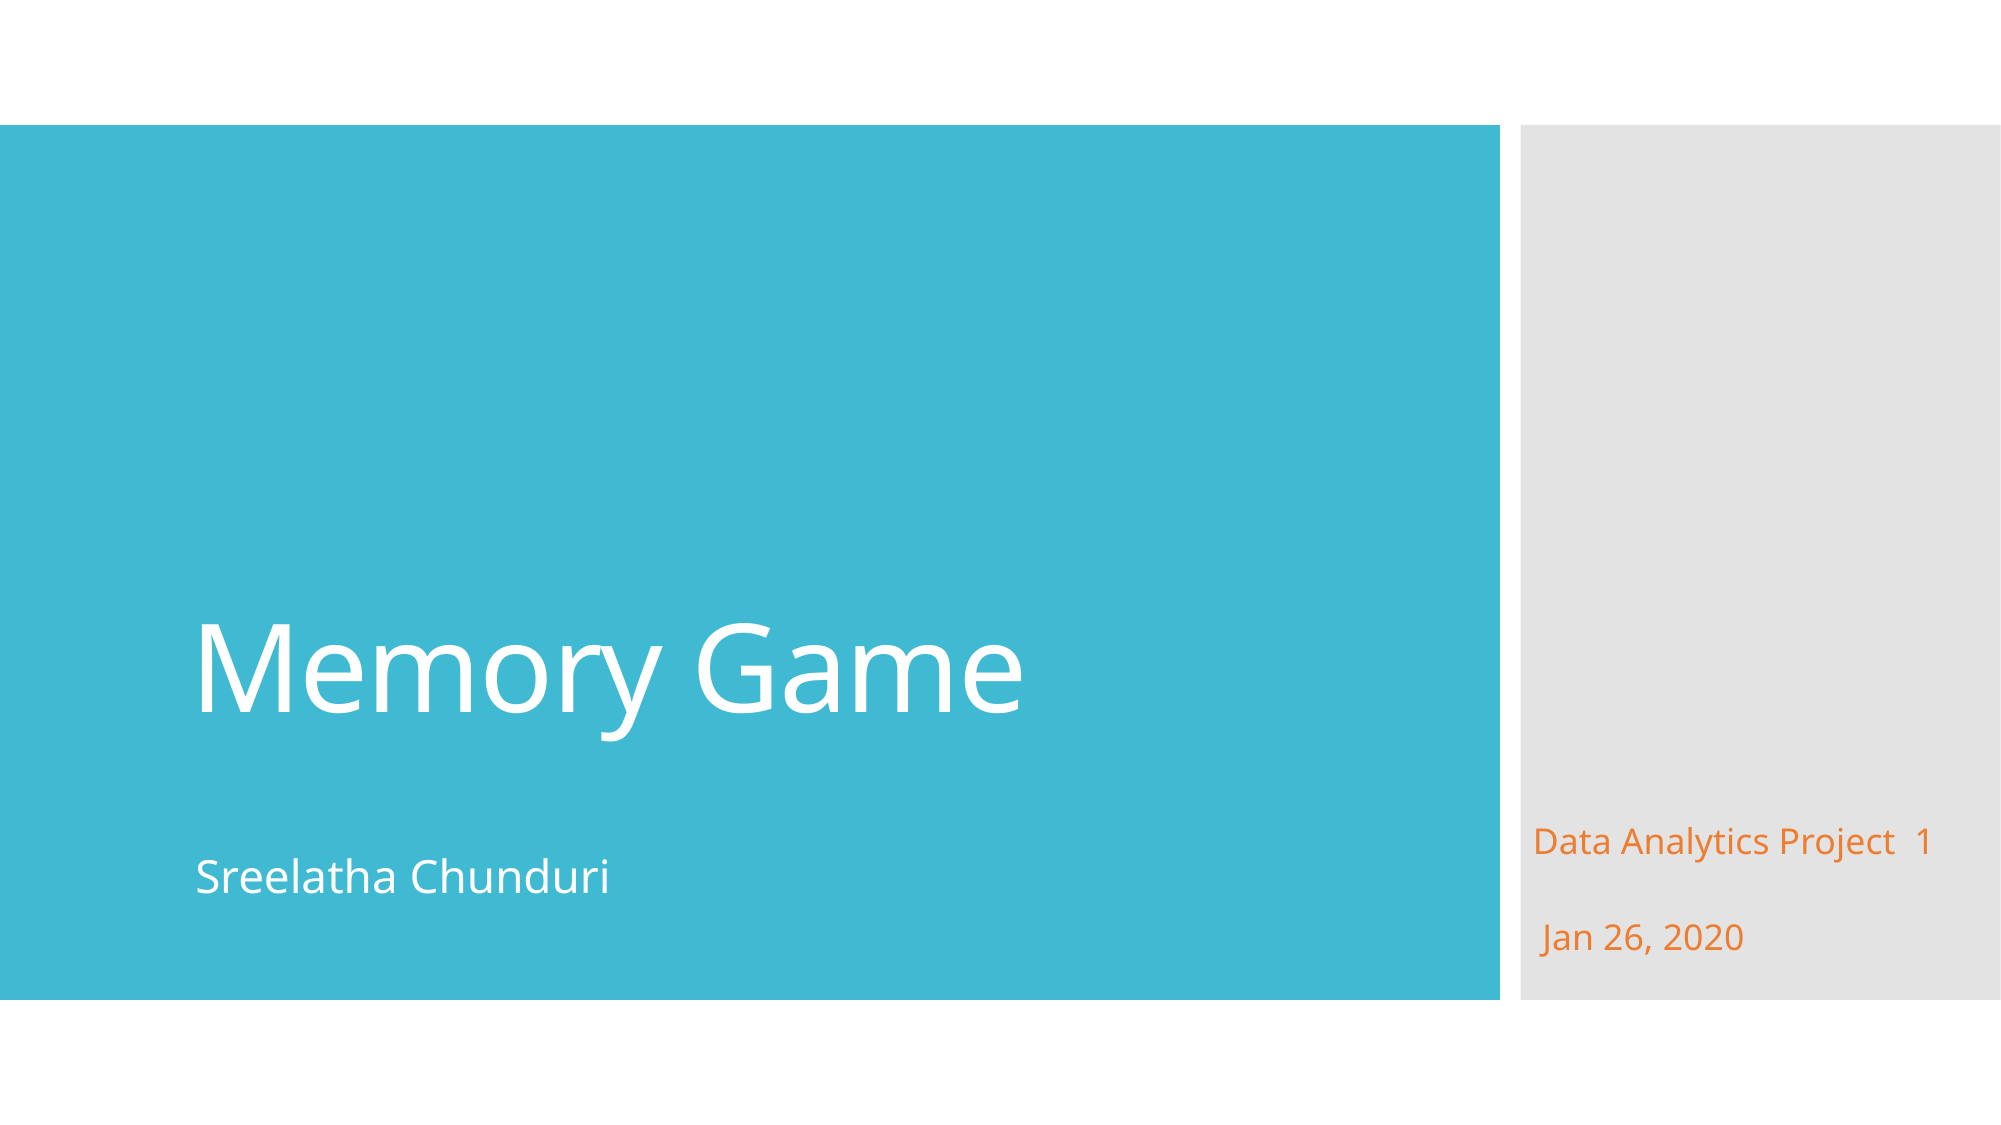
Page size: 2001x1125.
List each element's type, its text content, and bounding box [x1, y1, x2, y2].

title Memory Game [175, 213, 1376, 747]
text_box Data Analytics Project 1 Jan 26, 2020 [1517, 816, 2000, 967]
subtitle Sreelatha Chunduri [180, 766, 1381, 917]
